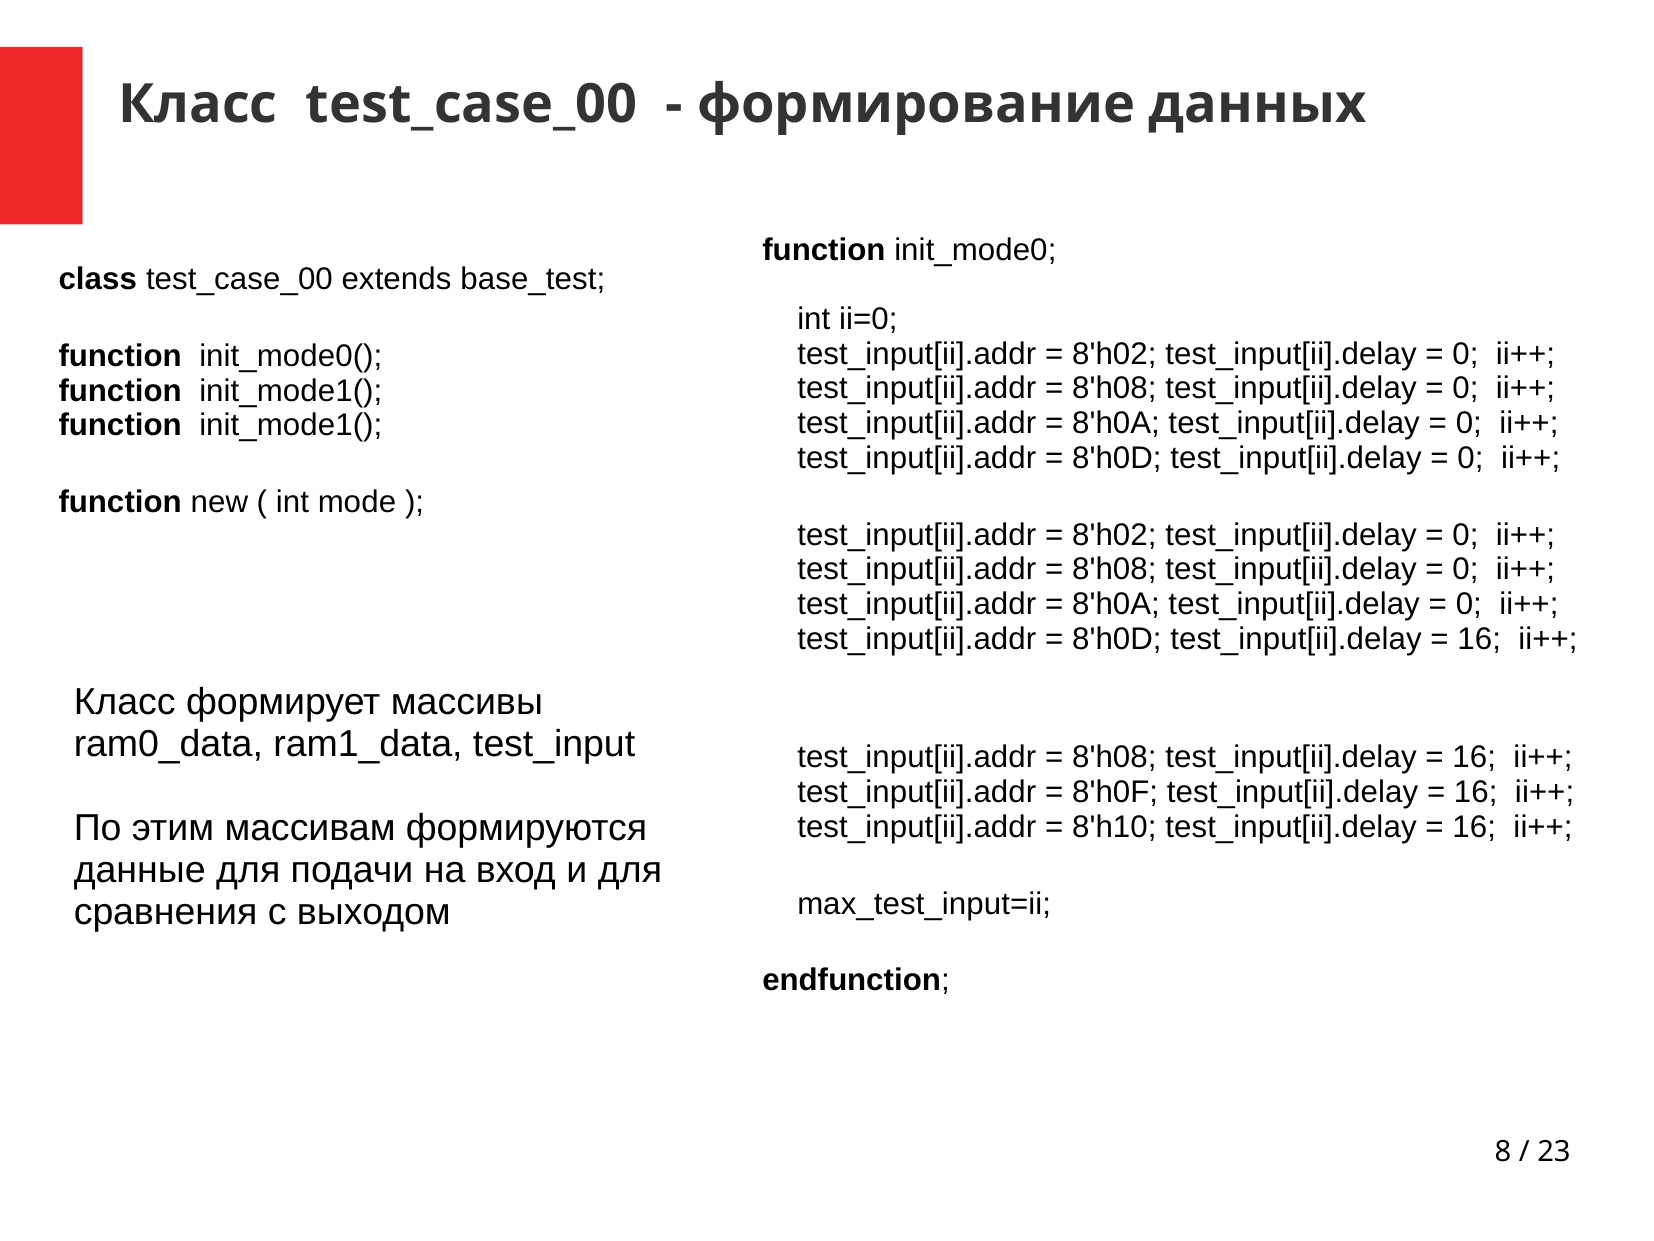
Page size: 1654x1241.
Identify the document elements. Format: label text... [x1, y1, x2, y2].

title Класс test_case_00 - формирование данных [118, 49, 1571, 154]
text_box function init_mode0; int ii=0; test_input[ii].addr = 8'h02; test_input[ii].delay = 0; ii++; test_input[ii].addr = 8'h08; test_input[ii].delay = 0; ii++; test_input[ii].addr = 8'h0A; test_input[ii].delay = 0; ii++; test_input[ii].addr = 8'h0D; test_input[ii].delay = 0; ii++; test_input[ii].addr = 8'h02; test_input[ii].delay = 0; ii++; test_input[ii].addr = 8'h08; test_input[ii].delay = 0; ii++; test_input[ii].addr = 8'h0A; test_input[ii].delay = 0; ii++; test_input[ii].addr = 8'h0D; test_input[ii].delay = 16; ii++; test_input[ii].addr = 8'h08; test_input[ii].delay = 16; ii++; test_input[ii].addr = 8'h0F; test_input[ii].delay = 16; ii++; test_input[ii].addr = 8'h10; test_input[ii].delay = 16; ii++; max_test_input=ii; endfunction; [747, 224, 1595, 1003]
text_box Класс формирует массивы ram0_data, ram1_data, test_input По этим массивам формируются данные для подачи на вход и для сравнения с выходом [59, 673, 689, 938]
text_box class test_case_00 extends base_test; function init_mode0(); function init_mode1(); function init_mode1(); function new ( int mode ); [43, 253, 622, 567]
